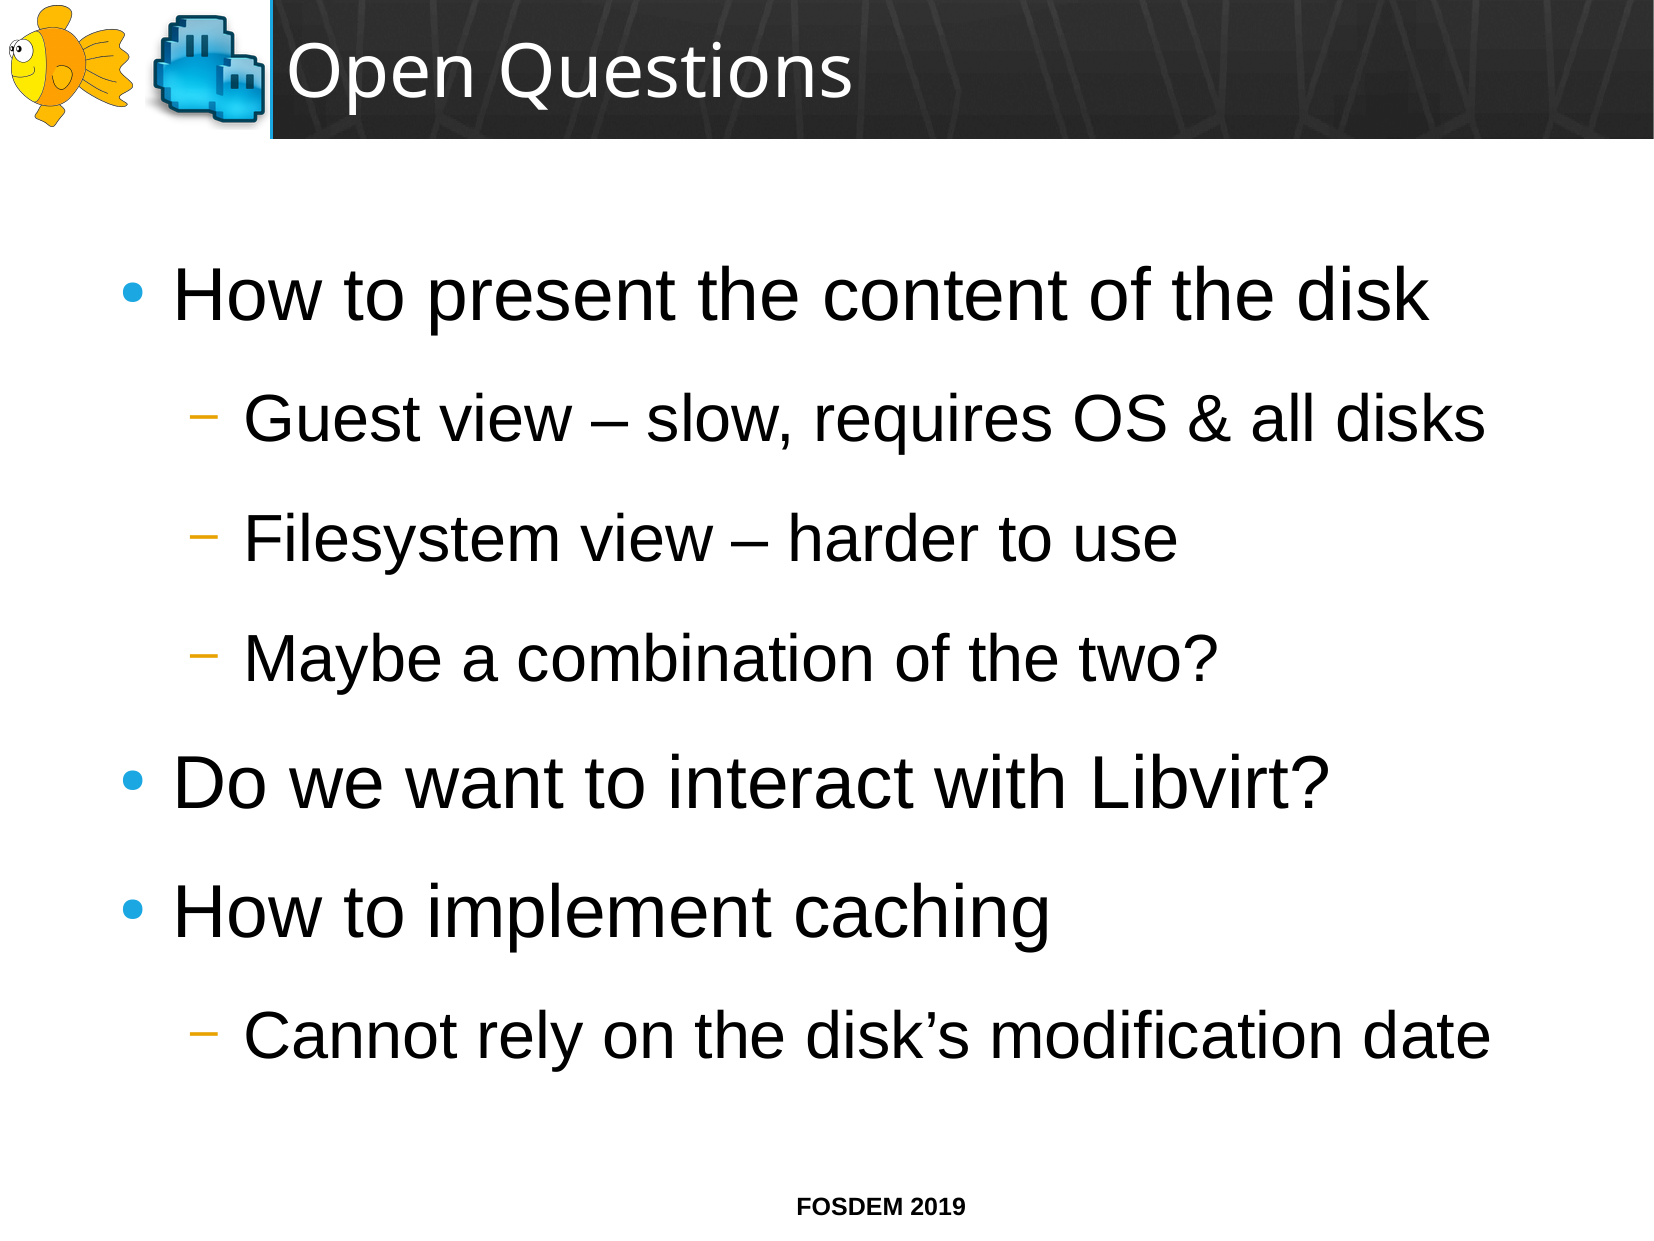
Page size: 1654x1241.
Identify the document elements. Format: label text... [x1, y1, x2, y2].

text_box How to present the content of the disk Guest view – slow, requires OS & all disks Filesystem view – harder to use Maybe a combination of the two? Do we want to interact with Libvirt? How to implement caching Cannot rely on the disk’s modification date [86, 244, 1621, 1171]
picture [9, 5, 133, 127]
title Open Questions [285, 11, 1653, 126]
picture [145, 0, 1654, 139]
